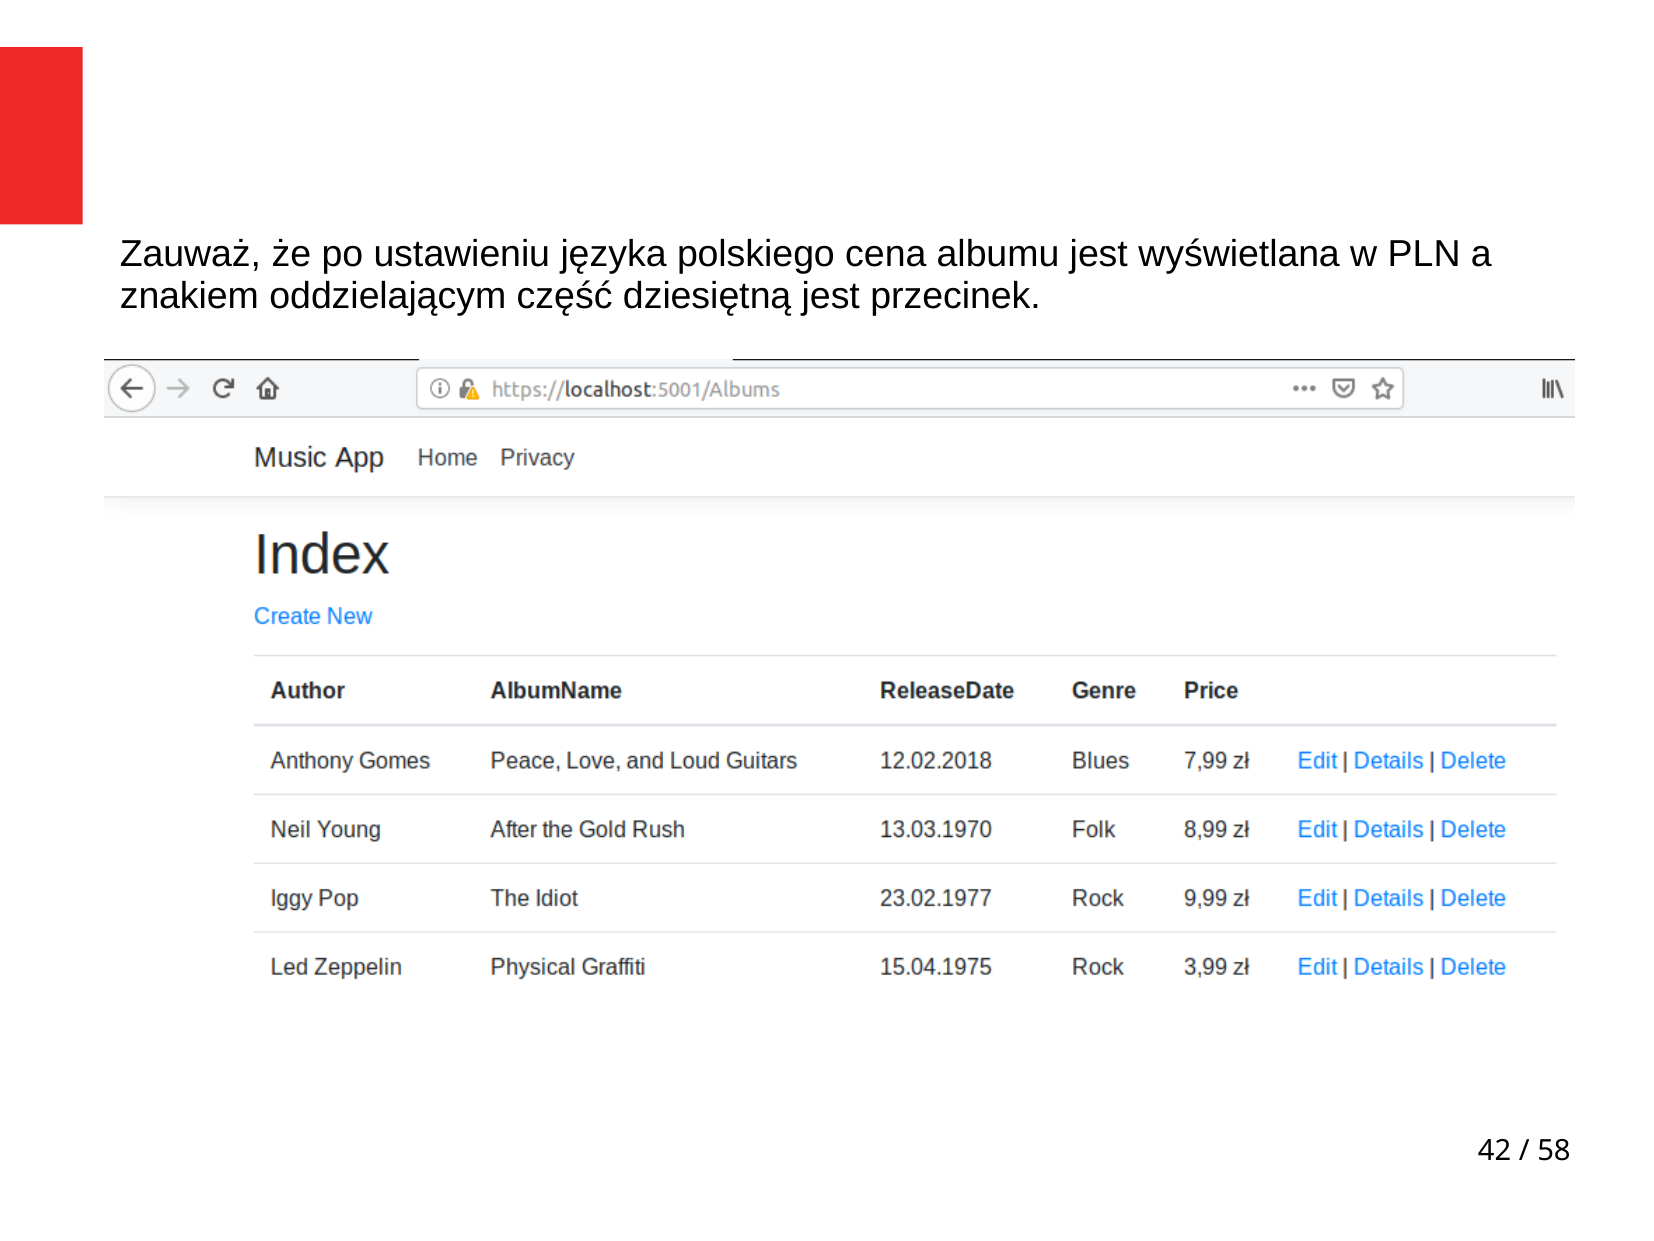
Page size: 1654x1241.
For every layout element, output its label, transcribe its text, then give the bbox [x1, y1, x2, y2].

picture [104, 359, 1576, 1010]
text_box Zauważ, że po ustawieniu języka polskiego cena albumu jest wyświetlana w PLN a znakiem oddzielającym część dziesiętną jest przecinek. [105, 225, 1561, 324]
